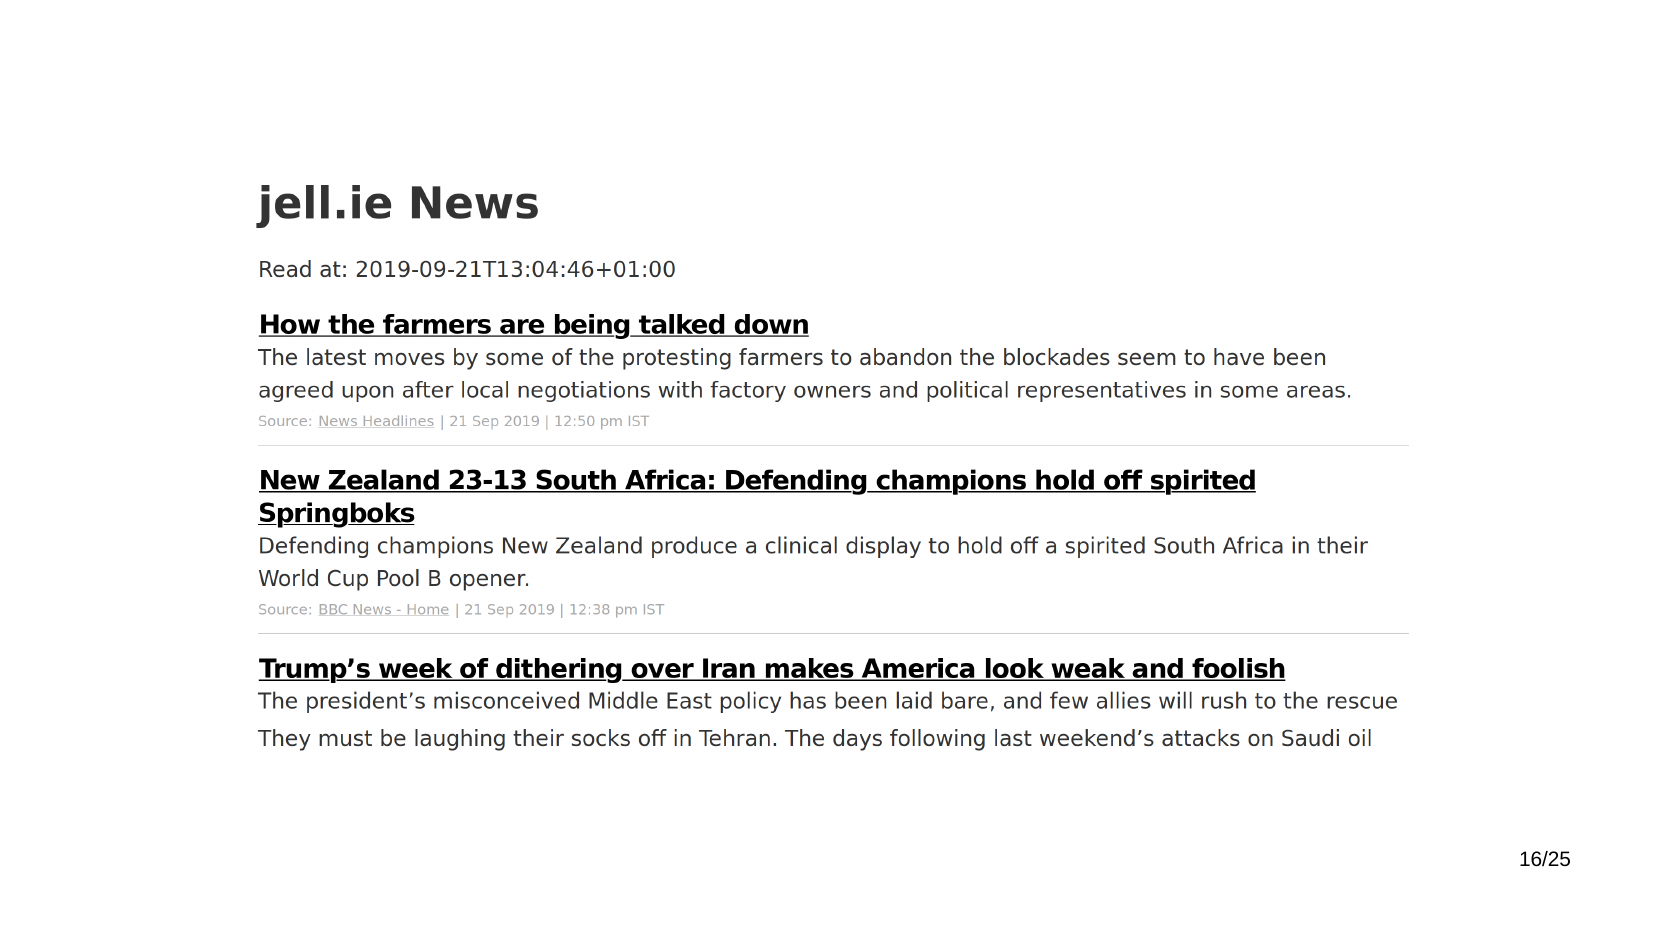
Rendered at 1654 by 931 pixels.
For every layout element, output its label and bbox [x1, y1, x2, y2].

picture [217, 169, 1437, 761]
